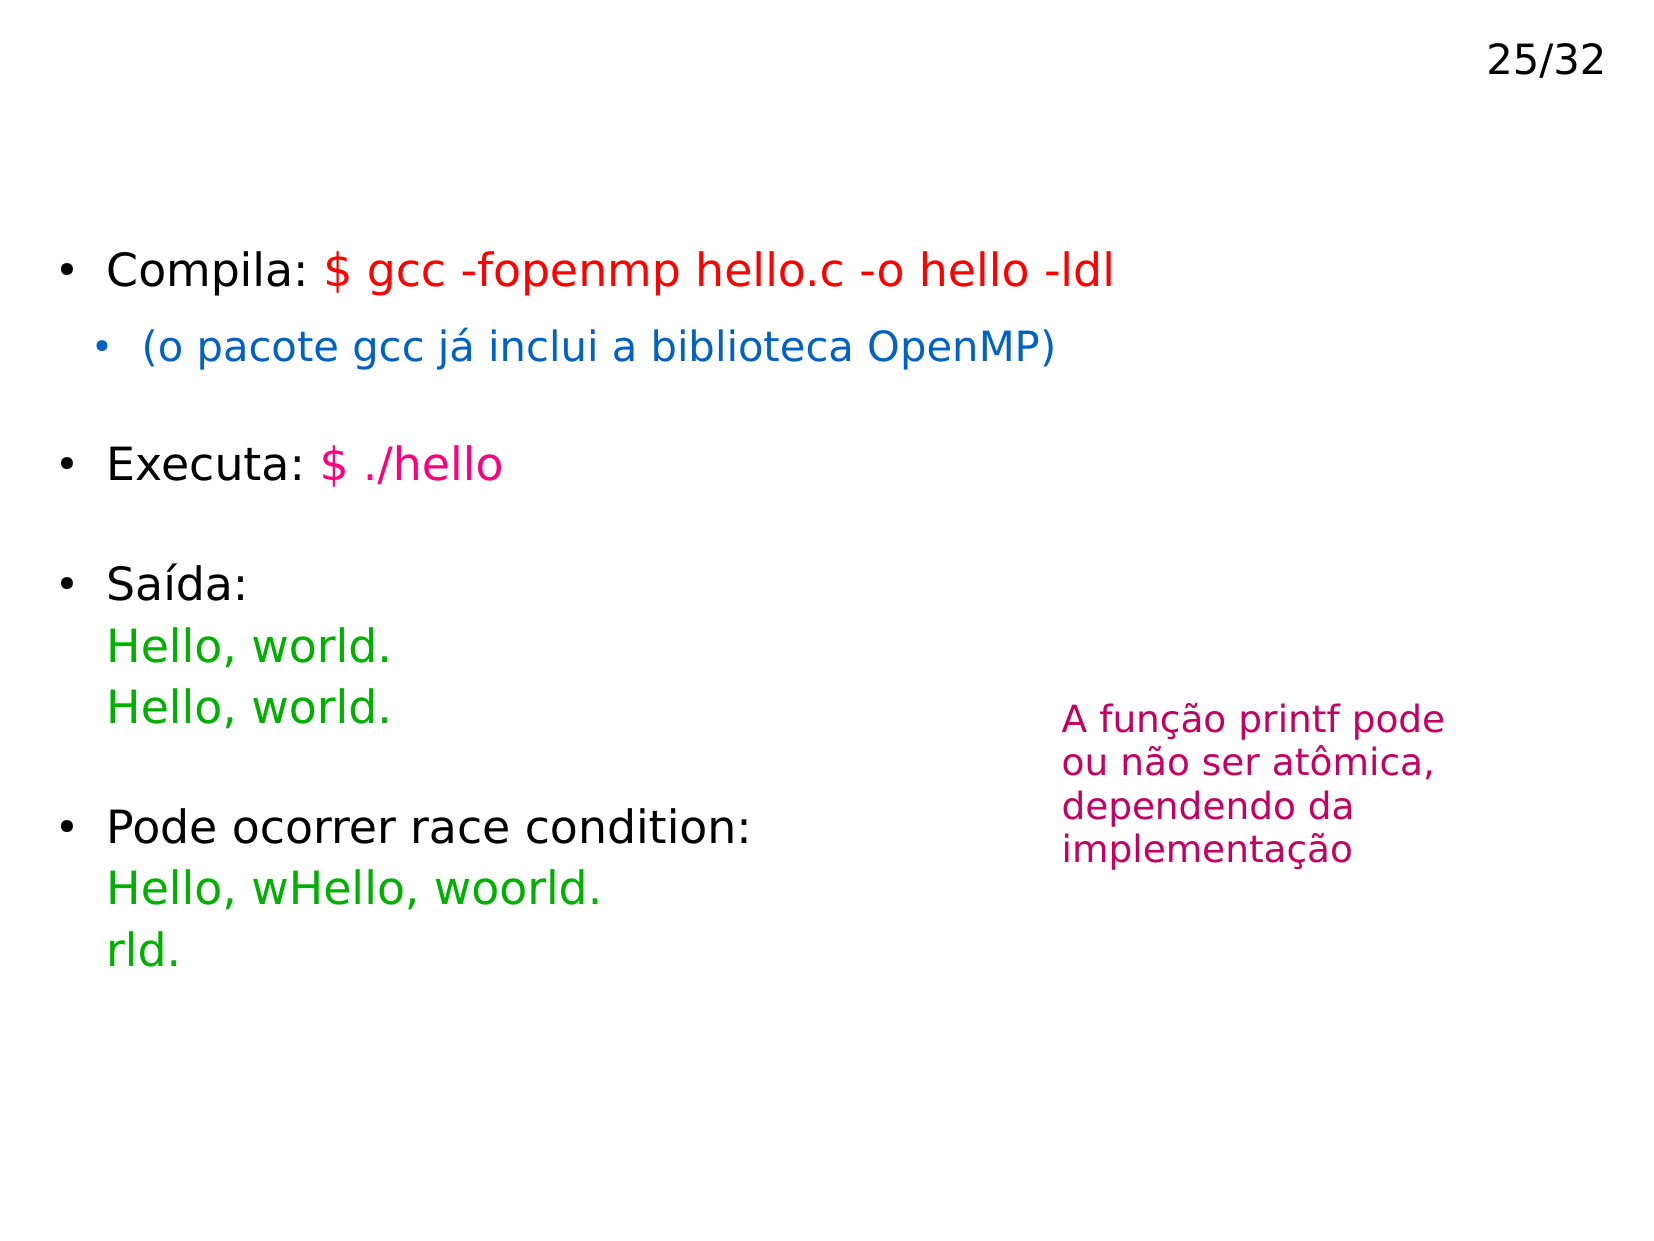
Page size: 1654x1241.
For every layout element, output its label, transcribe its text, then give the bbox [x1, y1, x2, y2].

list Compila: $ gcc -fopenmp hello.c -o hello -ldl (o pacote gcc já inclui a biblioteca OpenMP) Executa: $ ./hello Saída: Hello, world. Hello, world. Pode ocorrer race condition: Hello, wHello, woorld. rld. [59, 236, 1595, 1211]
text_box A função printf pode ou não ser atômica, dependendo da implementação [1046, 690, 1480, 880]
